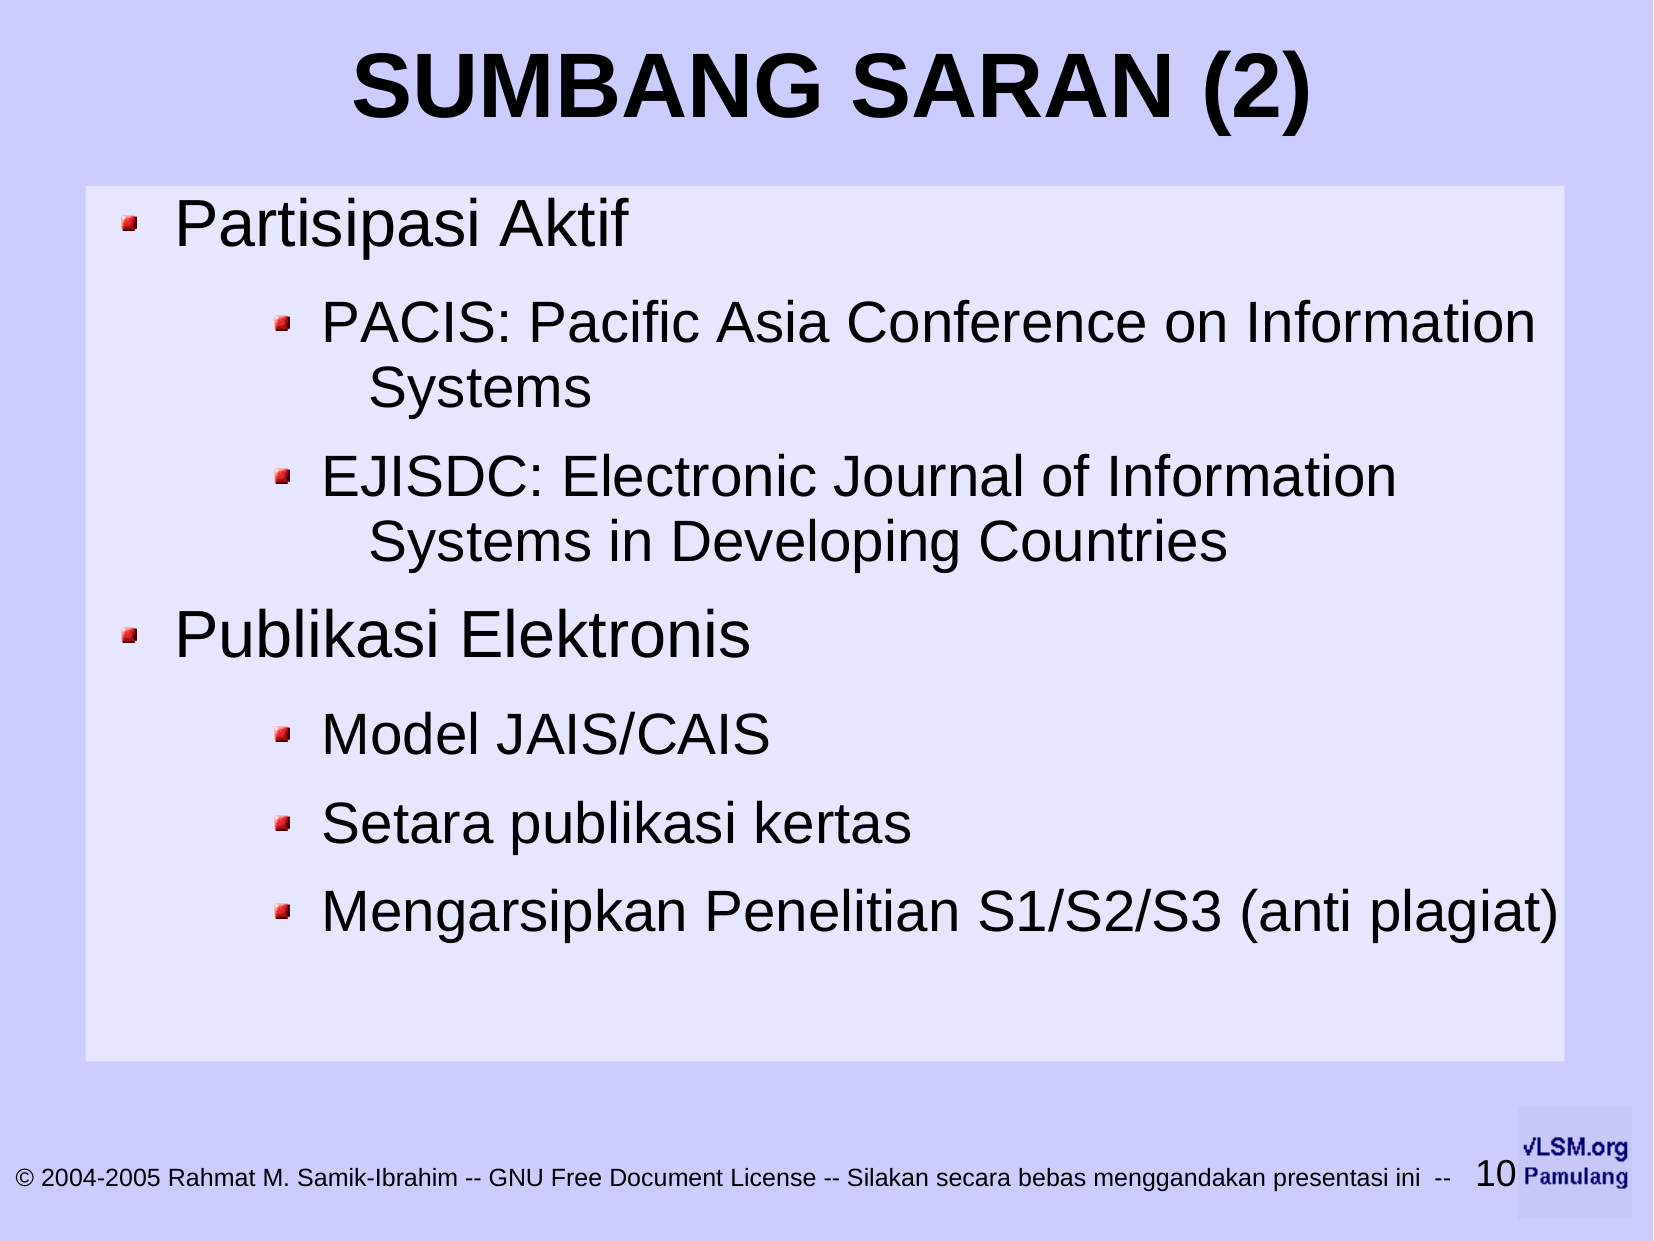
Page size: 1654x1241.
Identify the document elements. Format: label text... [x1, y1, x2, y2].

title SUMBANG SARAN (2) [40, 31, 1625, 142]
picture [1518, 1106, 1632, 1219]
list Partisipasi Aktif PACIS: Pacific Asia Conference on Information Systems EJISDC: Electronic Journal of Information Systems in Developing Countries Publikasi Elektronis Model JAIS/CAIS Setara publikasi kertas Mengarsipkan Penelitian S1/S2/S3 (anti plagiat) [85, 185, 1565, 1062]
